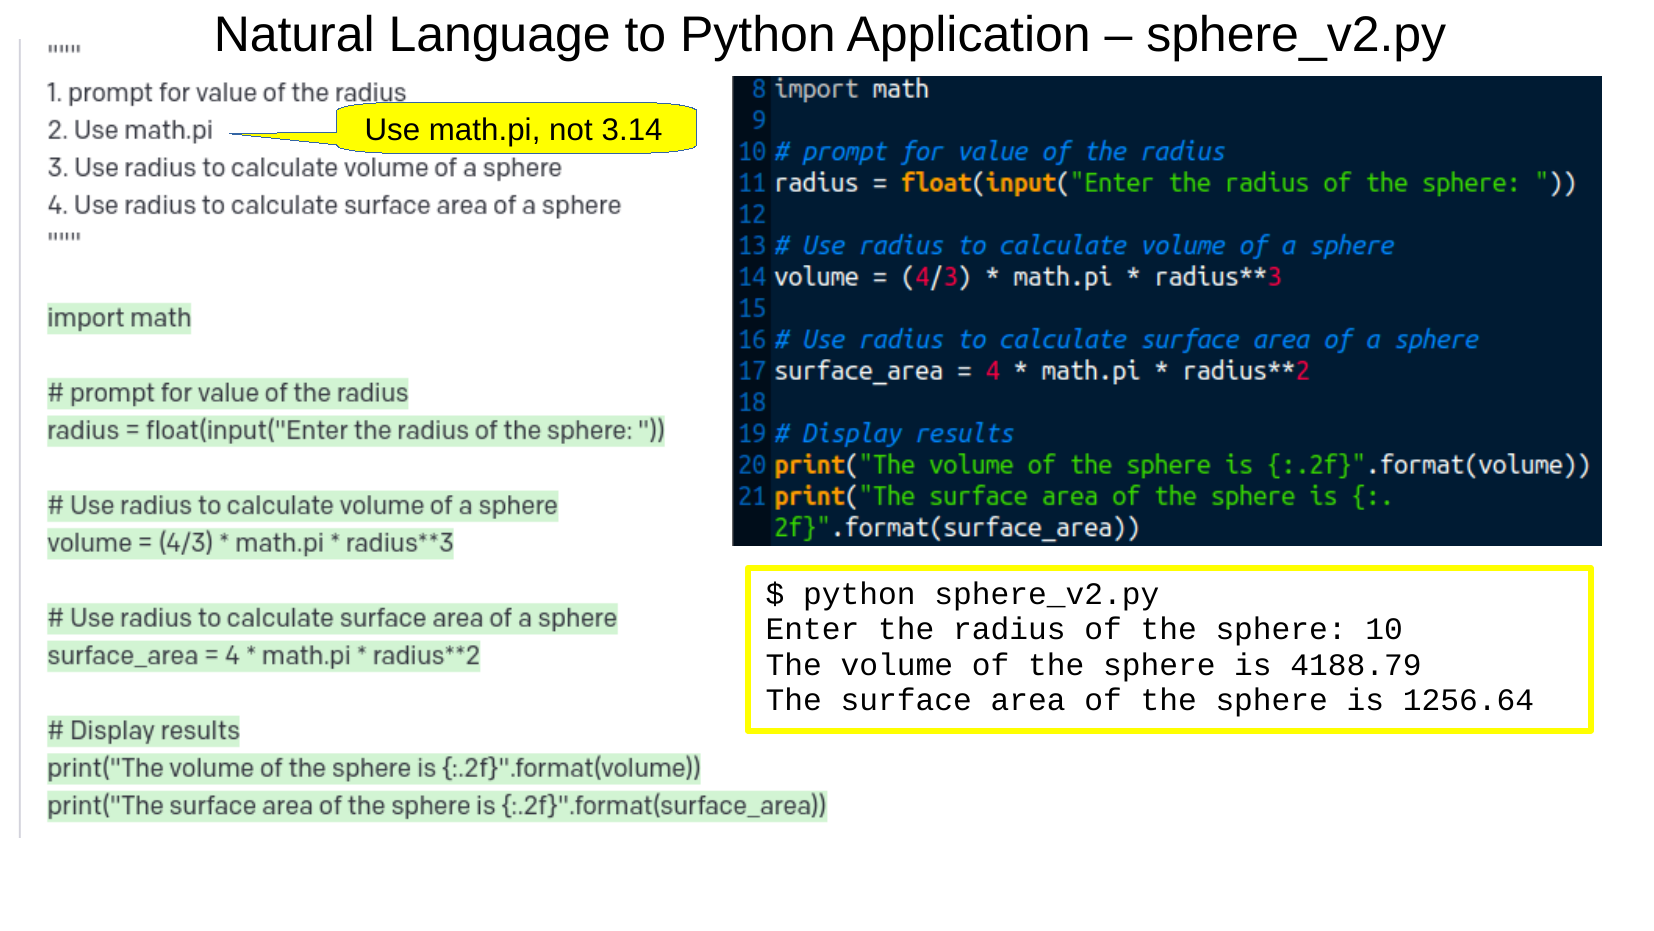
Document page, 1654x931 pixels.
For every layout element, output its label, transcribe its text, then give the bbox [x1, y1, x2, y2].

picture [10, 39, 1602, 838]
text_box $ python sphere_v2.py Enter the radius of the sphere: 10 The volume of the sphere is 4188.79 The surface area of the sphere is 1256.64 [747, 567, 1591, 731]
title Natural Language to Python Application – sphere_v2.py [41, 0, 1620, 68]
text_box Use math.pi, not 3.14 [229, 102, 697, 154]
